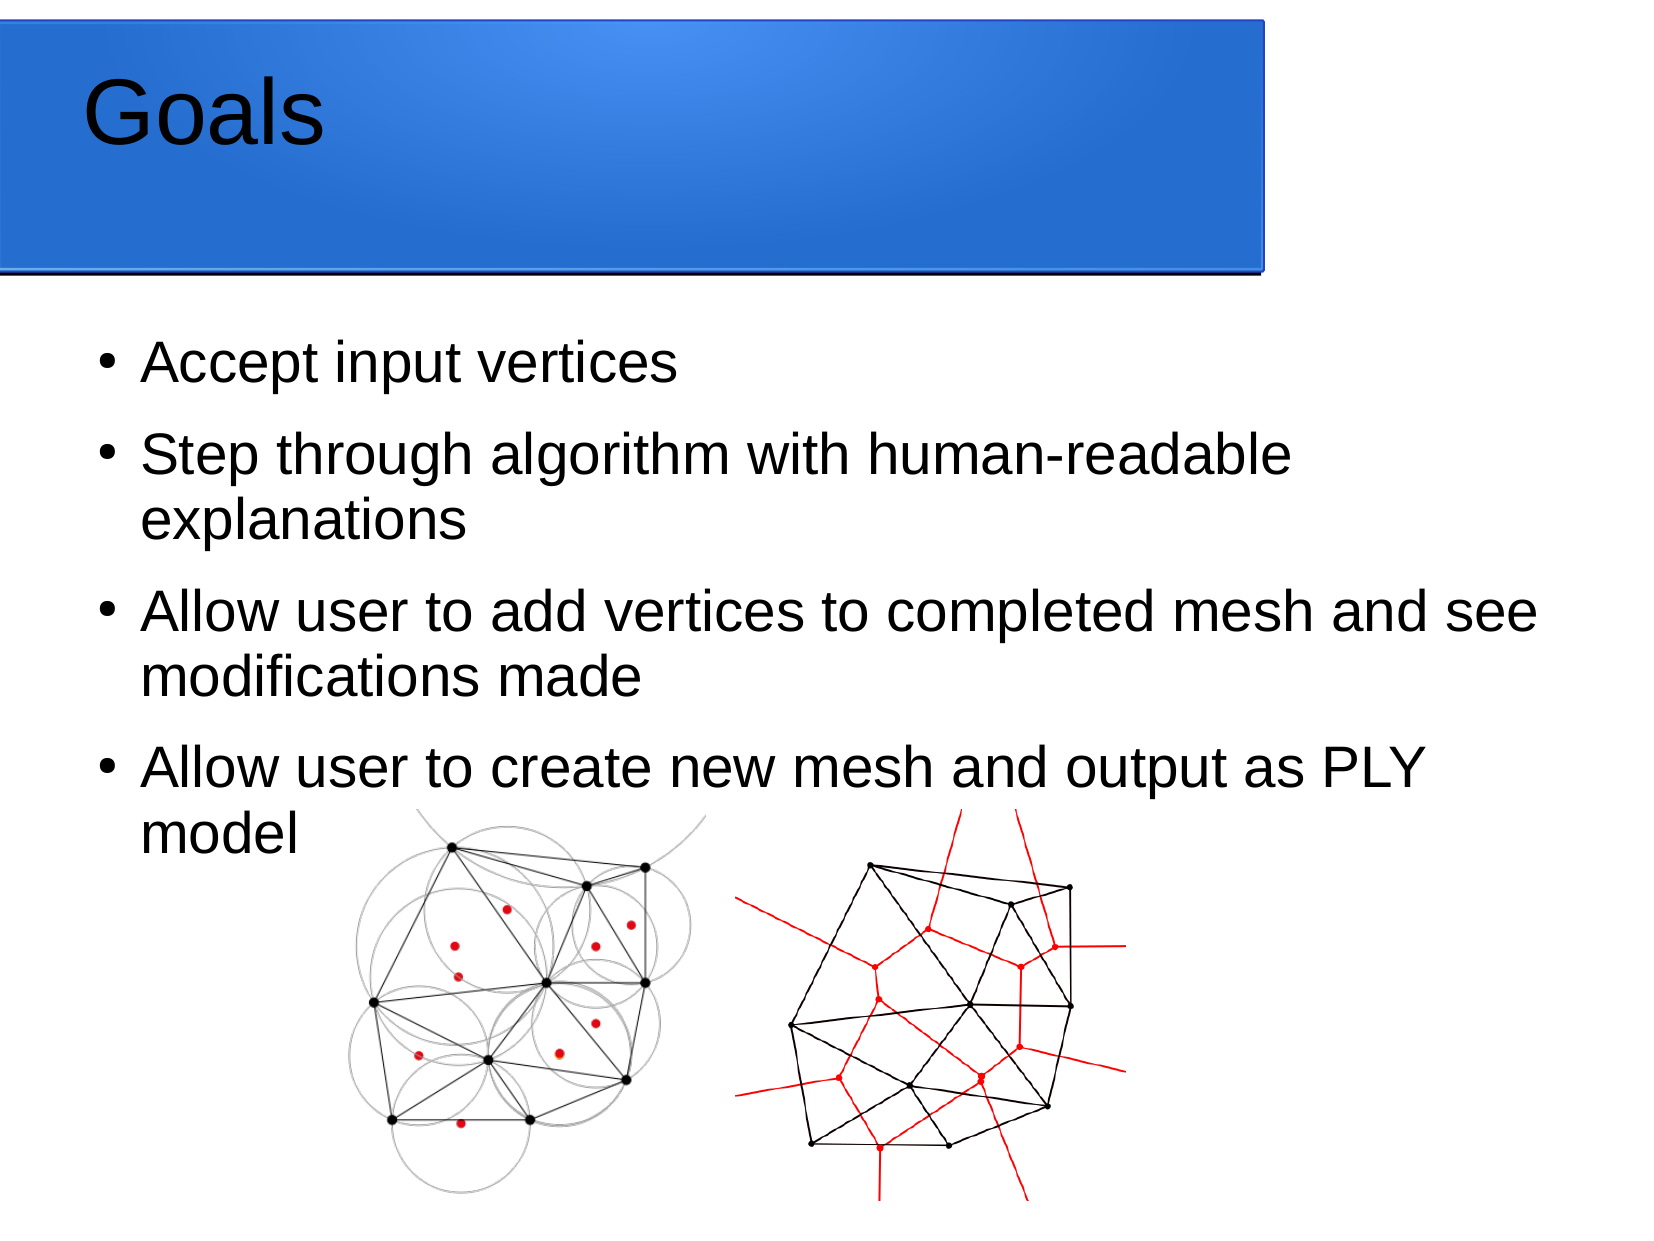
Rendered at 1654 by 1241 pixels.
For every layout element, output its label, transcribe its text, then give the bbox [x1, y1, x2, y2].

title Goals [82, 35, 1235, 189]
picture [342, 809, 706, 1199]
picture [735, 809, 1126, 1201]
list Accept input vertices Step through algorithm with human-readable explanations Allow user to add vertices to completed mesh and see modifications made Allow user to create new mesh and output as PLY model [82, 330, 1571, 870]
